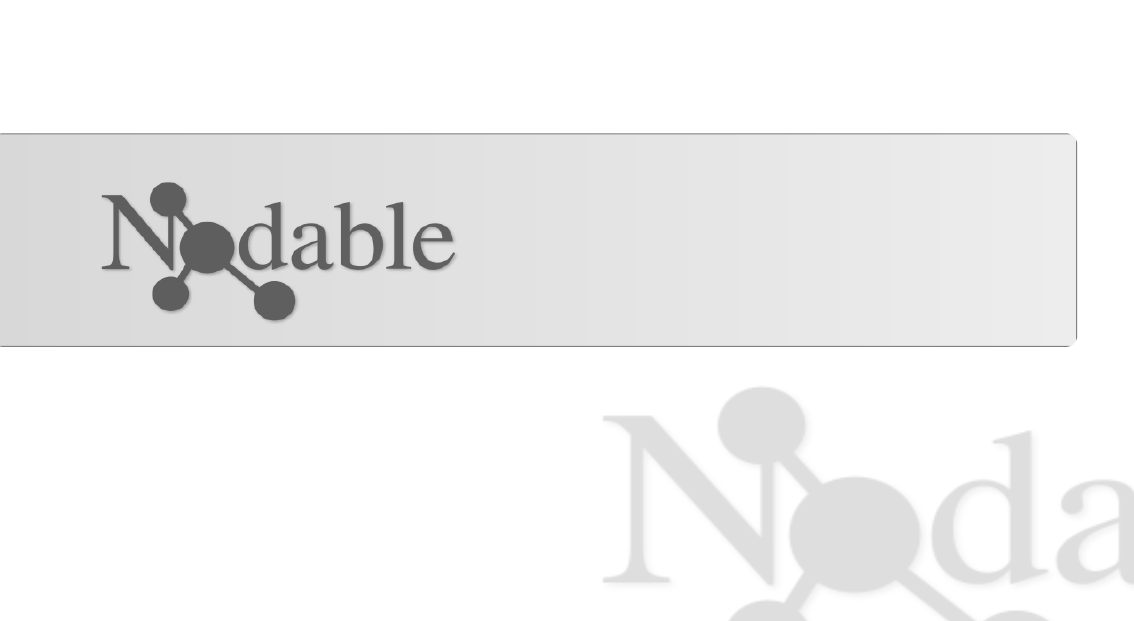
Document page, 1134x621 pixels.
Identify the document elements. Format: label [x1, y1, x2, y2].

picture [66, 168, 490, 335]
picture [519, 356, 1134, 621]
